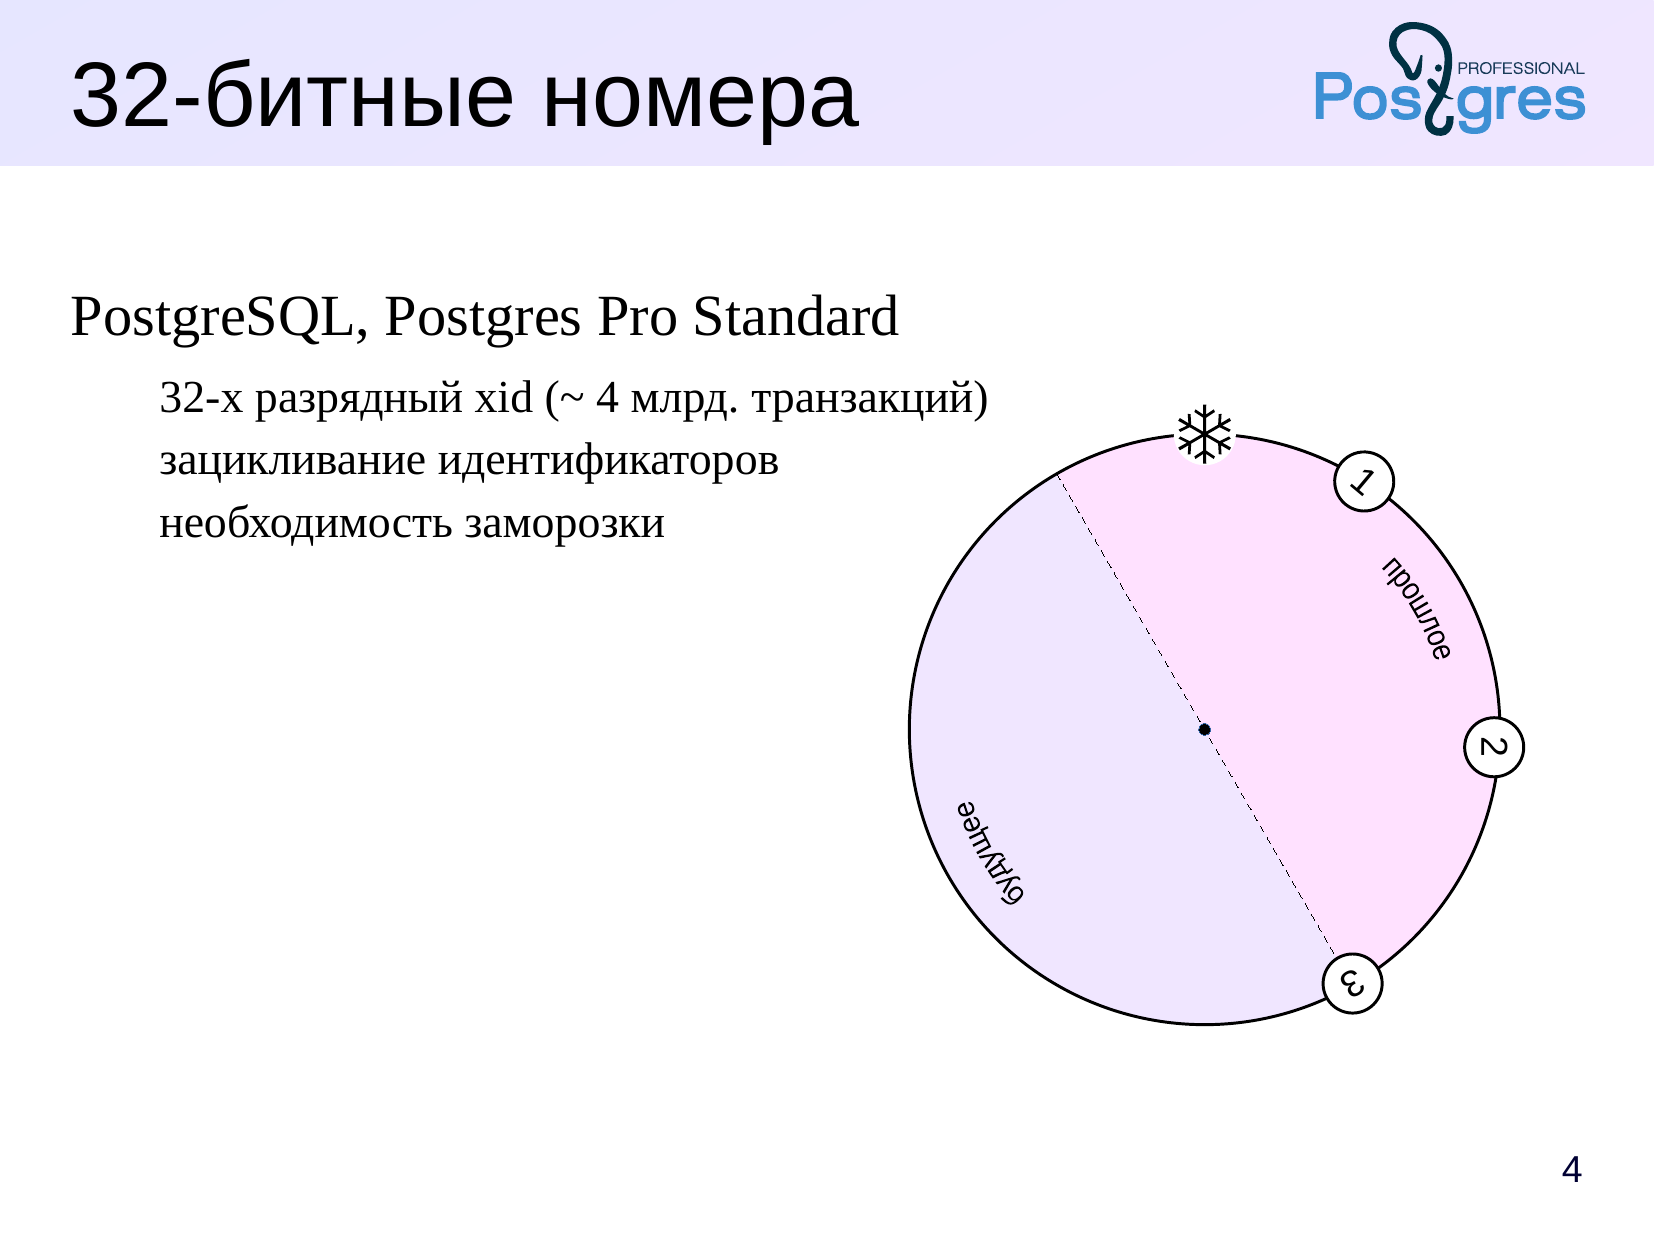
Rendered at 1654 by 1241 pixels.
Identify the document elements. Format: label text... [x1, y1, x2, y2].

text_box прошлое [1382, 557, 1402, 577]
title 32-битные номера [70, 43, 1241, 147]
text_box будущее [1000, 886, 1024, 905]
text_box будущее [963, 816, 980, 832]
list PostgreSQL, Postgres Pro Standard 32-х разрядный xid (~ 4 млрд. транзакций) зацикливание идентификаторов необходимость заморозки [70, 283, 1583, 1134]
text_box 2 [1464, 717, 1524, 777]
text_box будущее [995, 876, 1021, 894]
text_box будущее [957, 801, 975, 817]
text_box 3 [1323, 953, 1383, 1014]
text_box будущее [968, 826, 1014, 879]
text_box прошлое [1386, 568, 1419, 599]
text_box прошлое [1408, 594, 1440, 633]
text_box прошлое [1427, 630, 1450, 660]
text_box [911, 404, 1498, 1023]
text_box 1 [1334, 451, 1394, 512]
